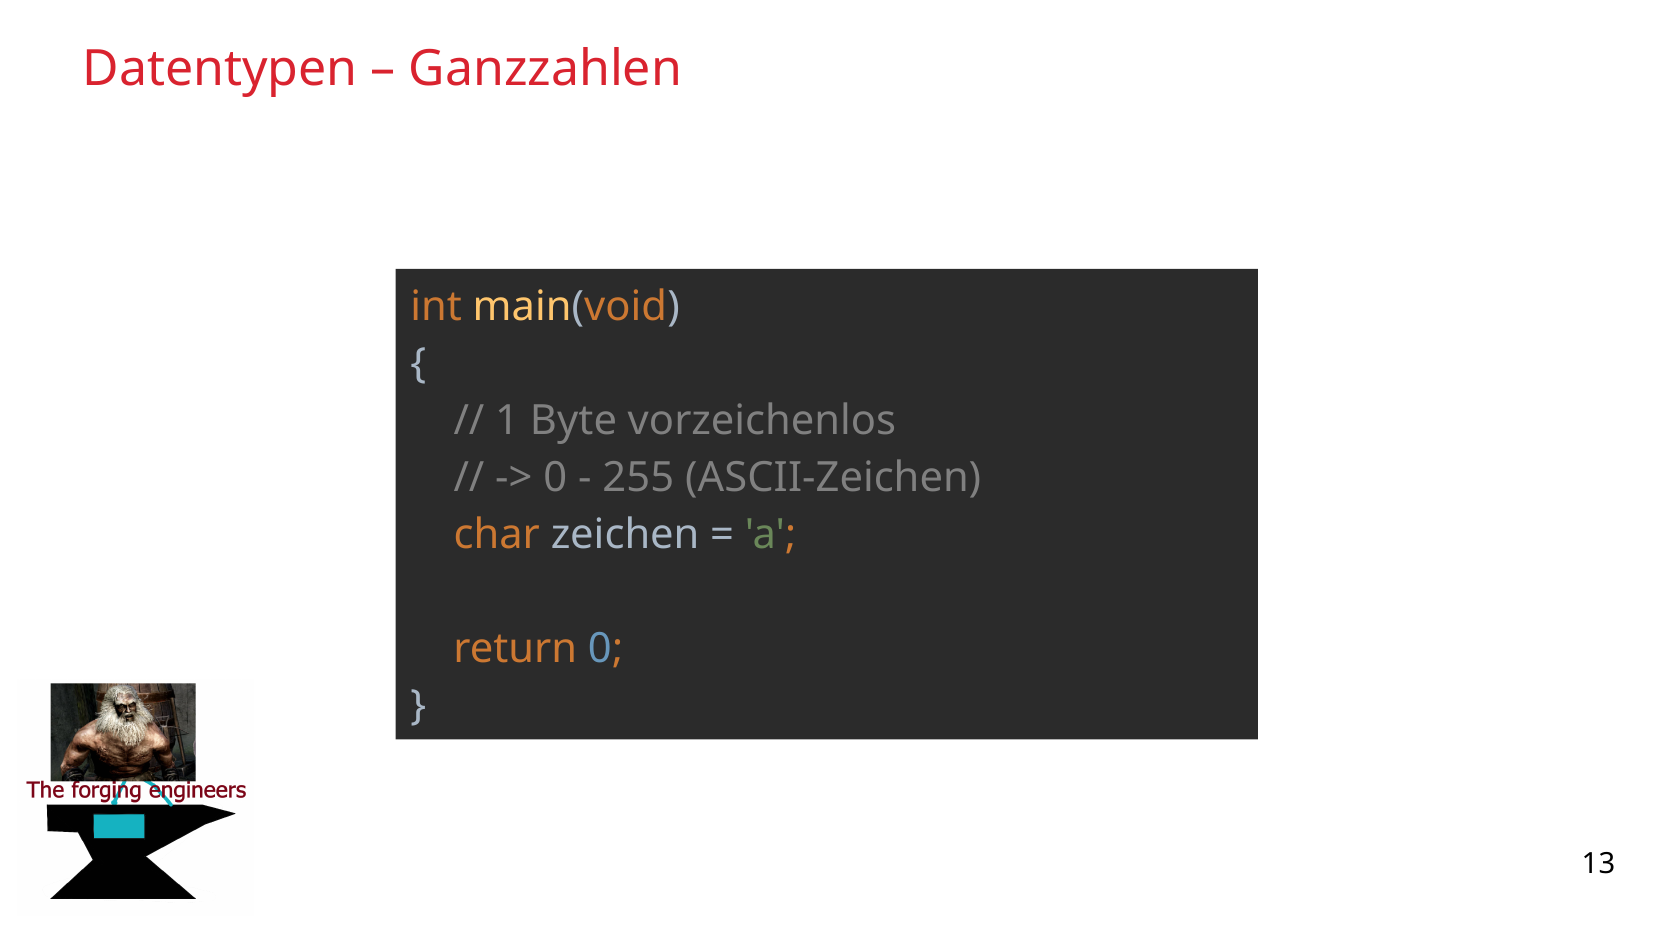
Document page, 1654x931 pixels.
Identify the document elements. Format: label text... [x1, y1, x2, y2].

title Datentypen – Ganzzahlen [82, 37, 1571, 95]
picture [17, 679, 254, 916]
text_box int main(void) { // 1 Byte vorzeichenlos // -> 0 - 255 (ASCII-Zeichen) char zeichen = 'a'; return 0; } [395, 268, 1258, 662]
